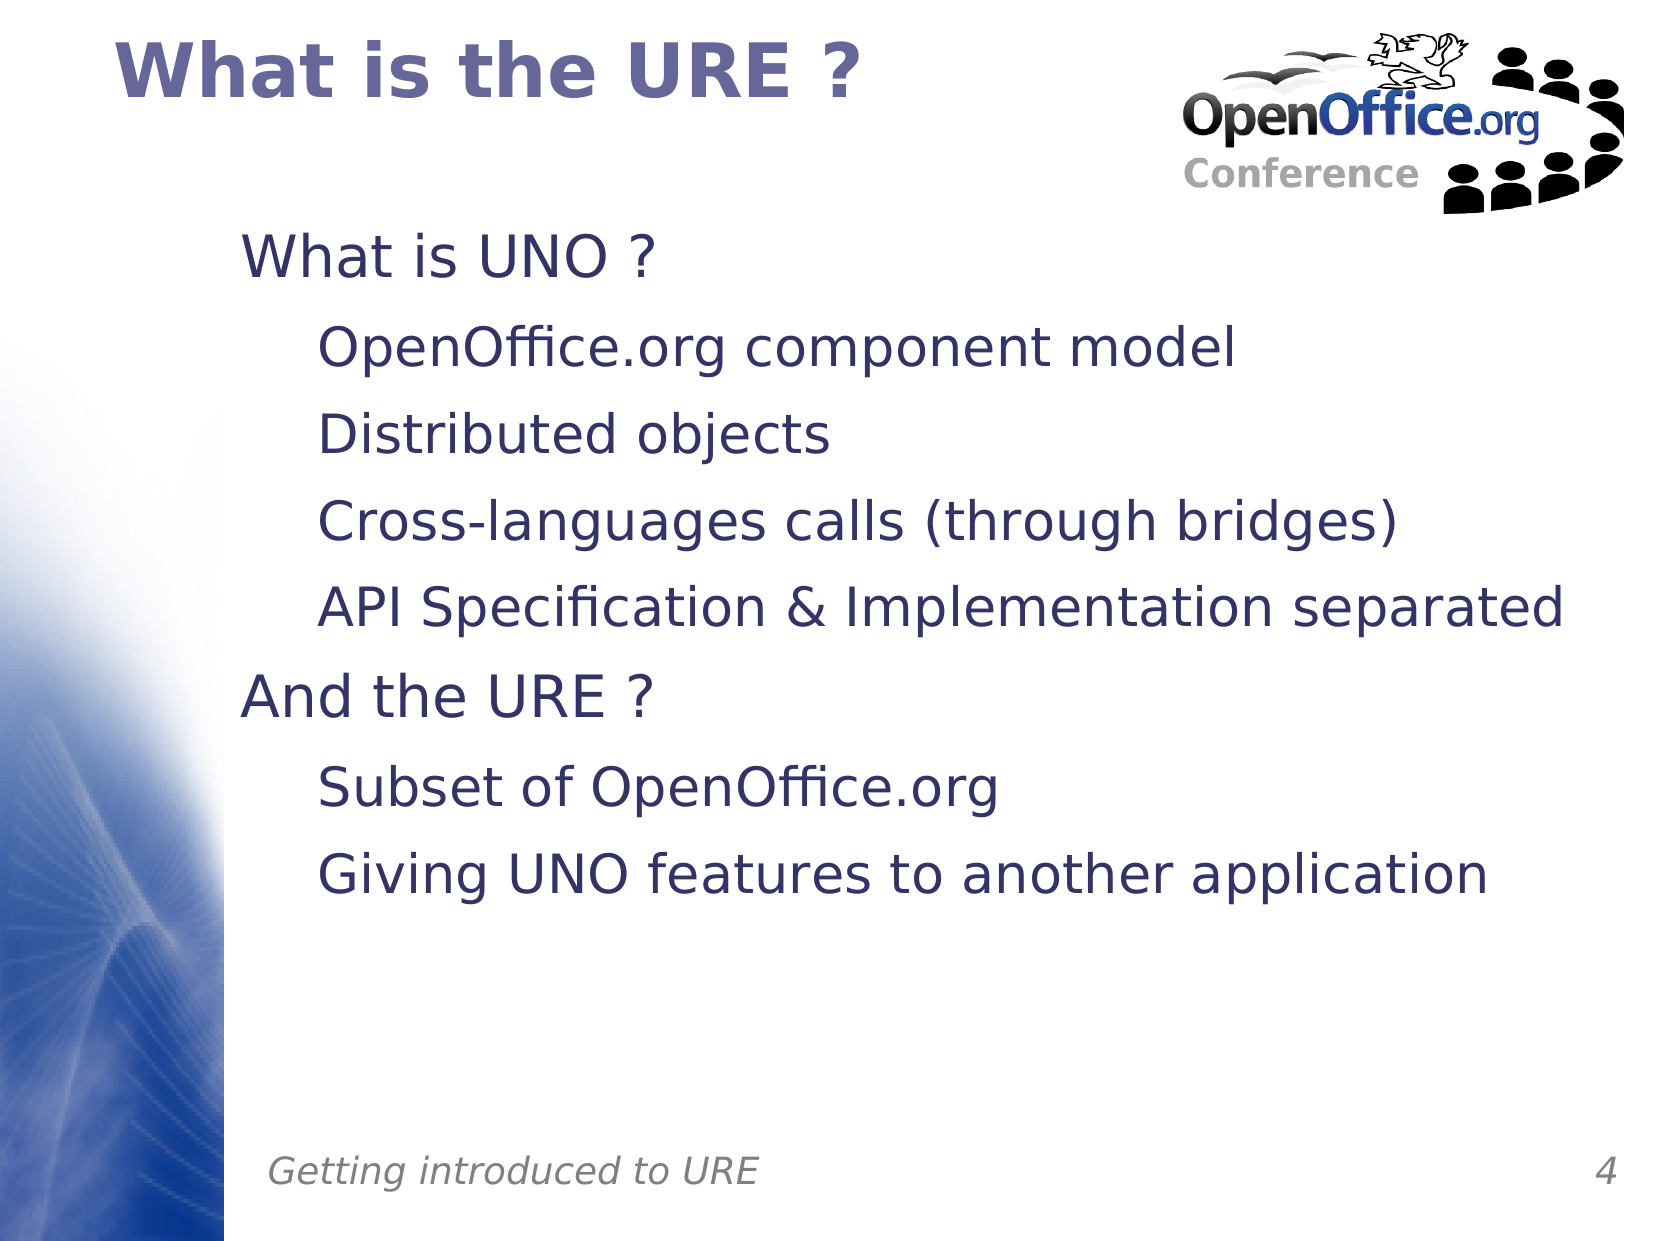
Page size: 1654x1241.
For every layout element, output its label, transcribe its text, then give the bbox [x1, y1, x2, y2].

picture [0, 0, 224, 1241]
list What is UNO ? OpenOffice.org component model Distributed objects Cross-languages calls (through bridges) API Specification & Implementation separated And the URE ? Subset of OpenOffice.org Giving UNO features to another application [223, 223, 1619, 1118]
picture [1183, 33, 1624, 214]
title What is the URE ? [24, 22, 987, 121]
